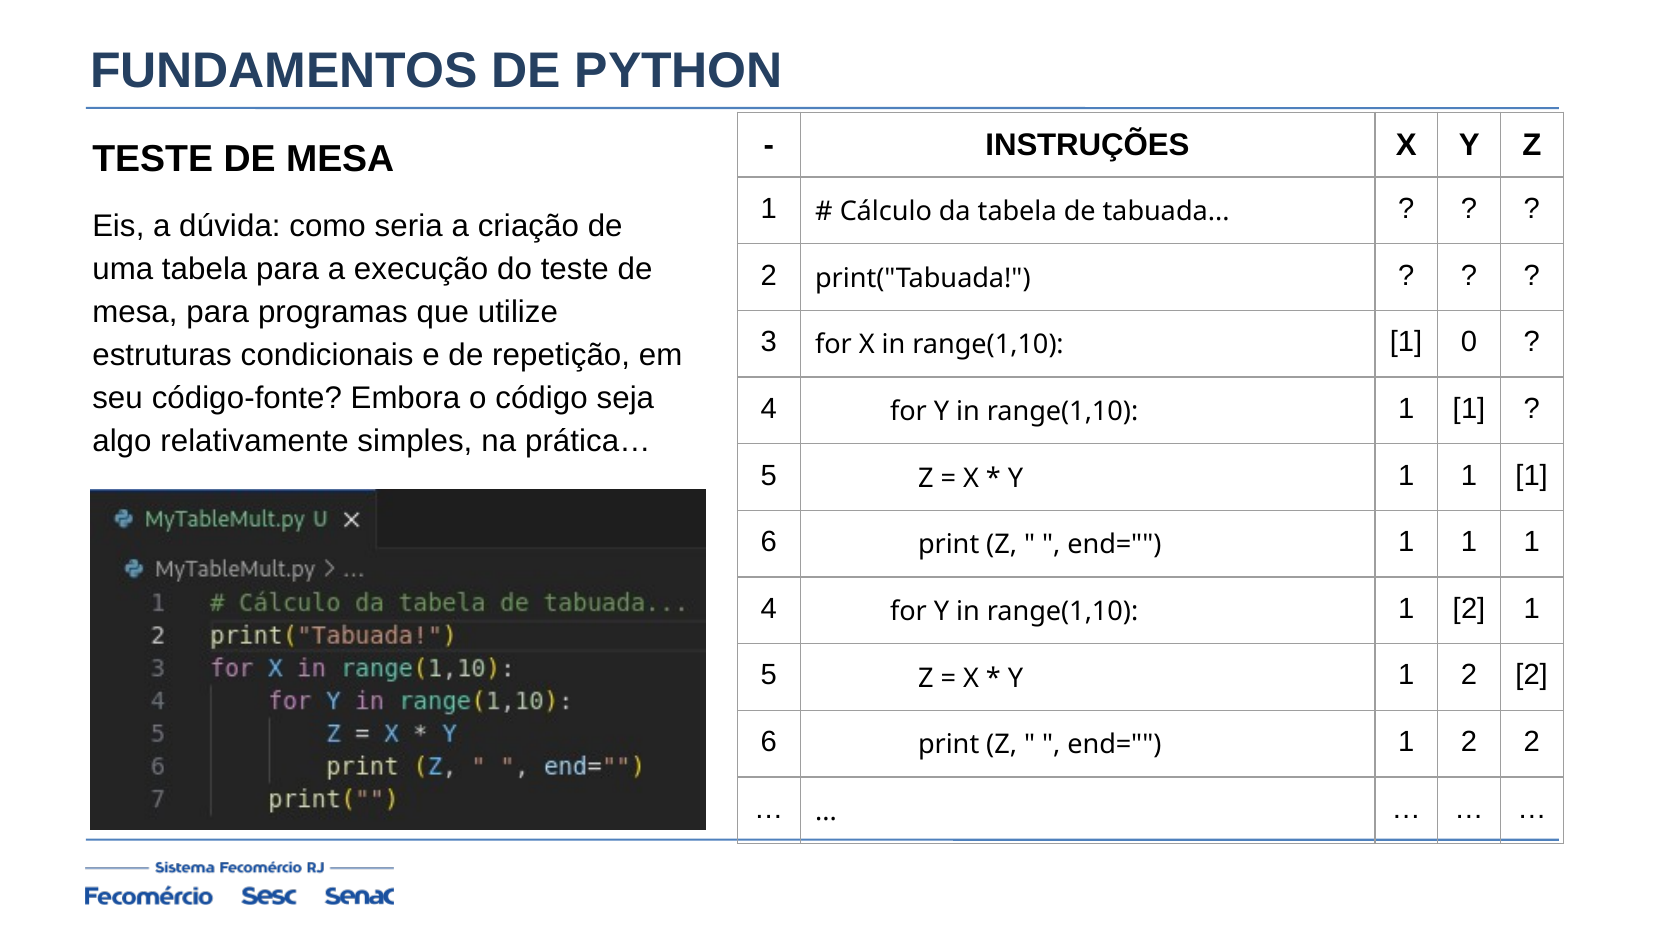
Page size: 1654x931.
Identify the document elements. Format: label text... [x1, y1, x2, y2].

table_cell 1 [1501, 511, 1563, 576]
table_header Z [1501, 113, 1563, 176]
table_cell 6 [738, 511, 800, 576]
table_cell [1] [1501, 444, 1563, 510]
table_cell 1 [1376, 378, 1437, 443]
table_cell … [1501, 778, 1563, 843]
table_cell 3 [738, 311, 800, 376]
table_cell 1 [1438, 444, 1500, 510]
table_cell 1 [1376, 711, 1437, 776]
table_cell ? [1438, 244, 1500, 310]
table_cell for Y in range(1,10): [801, 378, 1374, 443]
picture [62, 845, 416, 921]
table_cell … [738, 778, 800, 843]
table_cell ? [1501, 244, 1563, 310]
table_cell 2 [1438, 644, 1500, 710]
table_cell print (Z, " ", end="") [801, 711, 1374, 776]
table_cell 1 [1376, 444, 1437, 510]
table_cell Z = X * Y [801, 644, 1374, 710]
table_cell ? [1501, 378, 1563, 443]
table_header Y [1438, 113, 1500, 176]
table_cell … [1438, 778, 1500, 843]
table_cell ? [1376, 178, 1437, 243]
text_box FUNDAMENTOS DE PYTHON [90, 32, 1564, 104]
table_cell 4 [738, 578, 800, 643]
table_cell 1 [1501, 578, 1563, 643]
table_cell # Cálculo da tabela de tabuada... [801, 178, 1374, 243]
table_cell 1 [1376, 644, 1437, 710]
table_cell 5 [738, 644, 800, 710]
picture [90, 489, 706, 830]
table_cell for X in range(1,10): [801, 311, 1374, 376]
table_cell 0 [1438, 311, 1500, 376]
table_cell 1 [738, 178, 800, 243]
table_cell [1] [1438, 378, 1500, 443]
table_header X [1376, 113, 1437, 176]
table_cell 4 [738, 378, 800, 443]
table_cell ? [1438, 178, 1500, 243]
table_cell … [1376, 778, 1437, 843]
table_cell 1 [1438, 511, 1500, 576]
table_cell Z = X * Y [801, 444, 1374, 510]
table_cell ? [1501, 178, 1563, 243]
table_cell ? [1501, 311, 1563, 376]
table_cell 2 [1501, 711, 1563, 776]
table_cell print("Tabuada!") [801, 244, 1374, 310]
table_cell 1 [1376, 578, 1437, 643]
table_cell ... [801, 778, 1374, 843]
table_cell 6 [738, 711, 800, 776]
table_cell ? [1376, 244, 1437, 310]
text_box TESTE DE MESA Eis, a dúvida: como seria a criação de uma tabela para a execução do teste de mesa, para programas que utilize estruturas condicionais e de repetição, em seu código-fonte? Embora o código seja algo relativamente simples, na prática… [77, 112, 706, 836]
table_cell 5 [738, 444, 800, 510]
table_cell 2 [738, 244, 800, 310]
table_header - [738, 113, 800, 176]
table_cell for Y in range(1,10): [801, 578, 1374, 643]
table_cell [2] [1438, 578, 1500, 643]
table_header INSTRUÇÕES [801, 113, 1374, 176]
table_cell [1] [1376, 311, 1437, 376]
table_cell [2] [1501, 644, 1563, 710]
table_cell 1 [1376, 511, 1437, 576]
table_cell 2 [1438, 711, 1500, 776]
table_cell print (Z, " ", end="") [801, 511, 1374, 576]
